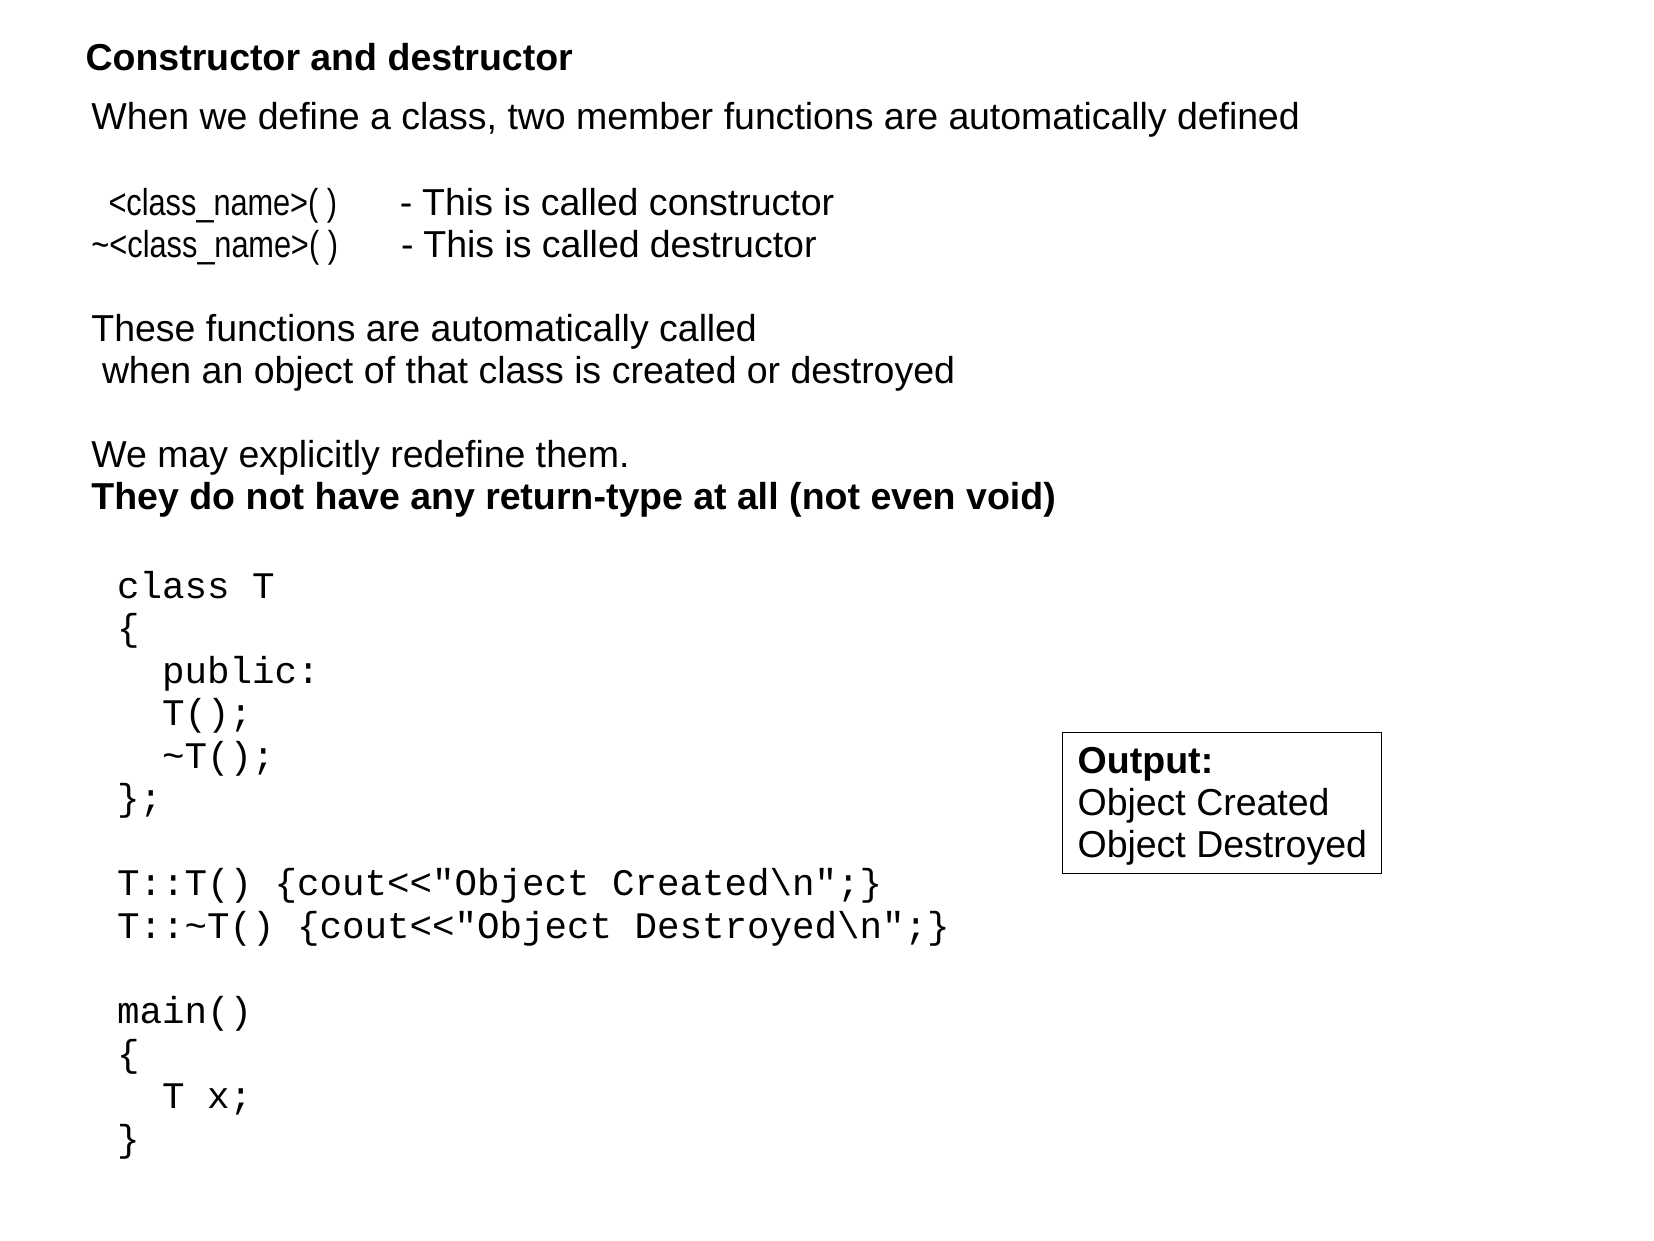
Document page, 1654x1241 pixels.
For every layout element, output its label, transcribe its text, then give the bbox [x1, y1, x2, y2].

text_box When we define a class, two member functions are automatically defined <class_name>( ) - This is called constructor ~<class_name>( ) - This is called destructor These functions are automatically called when an object of that class is created or destroyed We may explicitly redefine them. They do not have any return-type at all (not even void) [76, 88, 1316, 526]
text_box Constructor and destructor [70, 29, 589, 87]
text_box class T { public: T(); ~T(); }; T::T() {cout<<"Object Created\n";} T::~T() {cout<<"Object Destroyed\n";} main() { T x; } [102, 559, 981, 1174]
text_box Output: Object Created Object Destroyed [1062, 732, 1382, 874]
